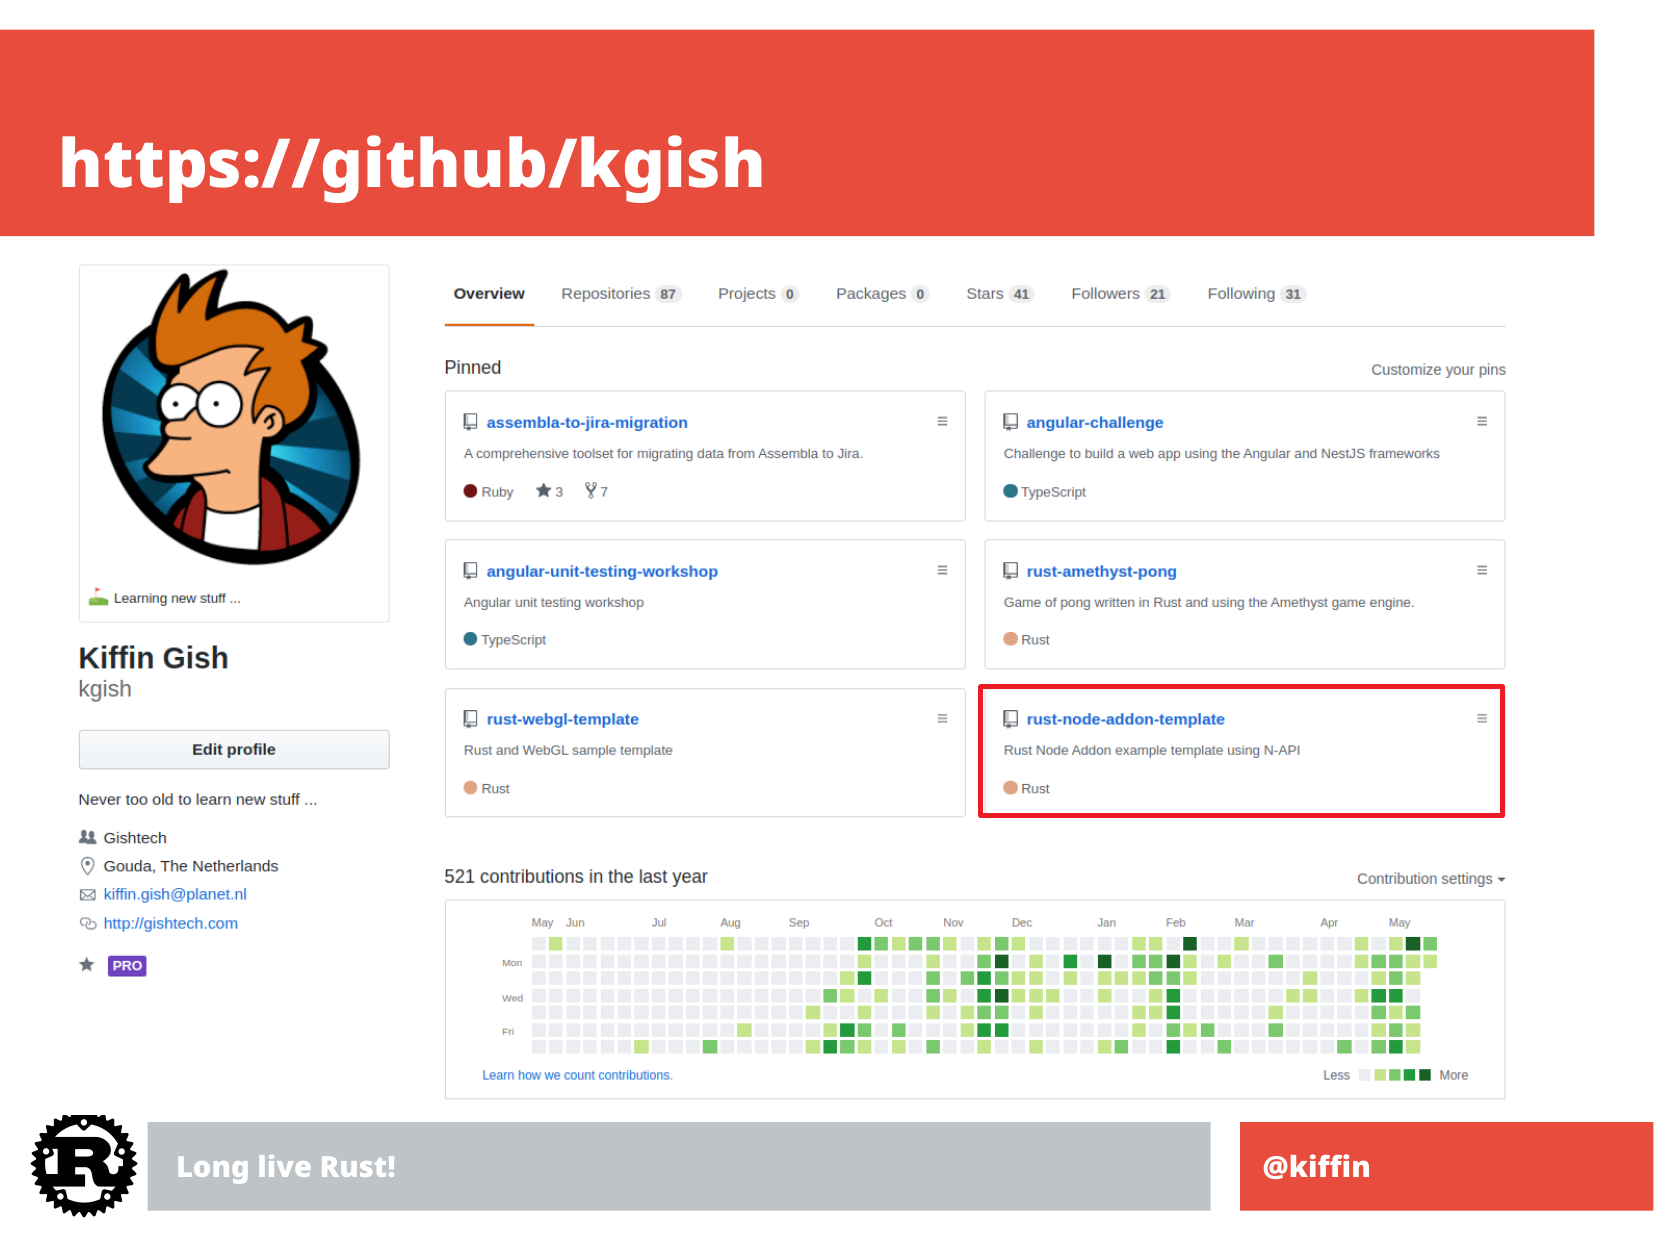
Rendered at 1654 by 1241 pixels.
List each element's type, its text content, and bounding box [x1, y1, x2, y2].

text_box @kiffin [1262, 1122, 1654, 1211]
picture [30, 252, 1542, 1218]
title https://github/kgish [59, 59, 1595, 207]
text_box Long live Rust! [176, 1122, 1201, 1211]
